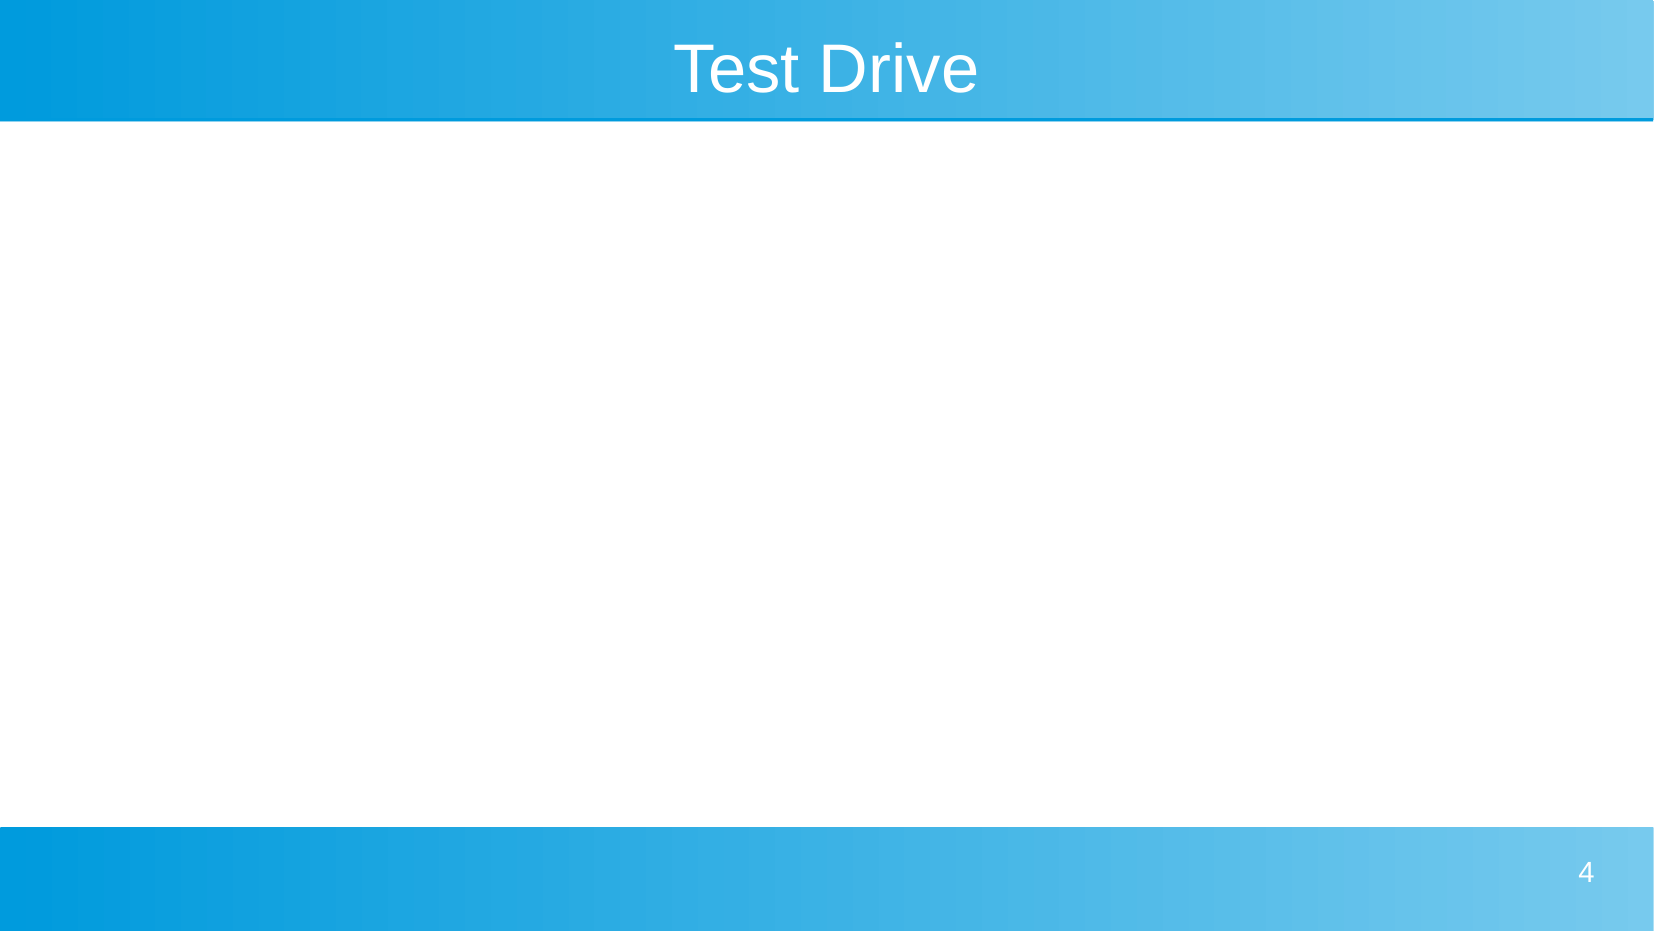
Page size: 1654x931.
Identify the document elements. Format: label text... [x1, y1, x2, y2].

title Test Drive [59, 29, 1595, 108]
